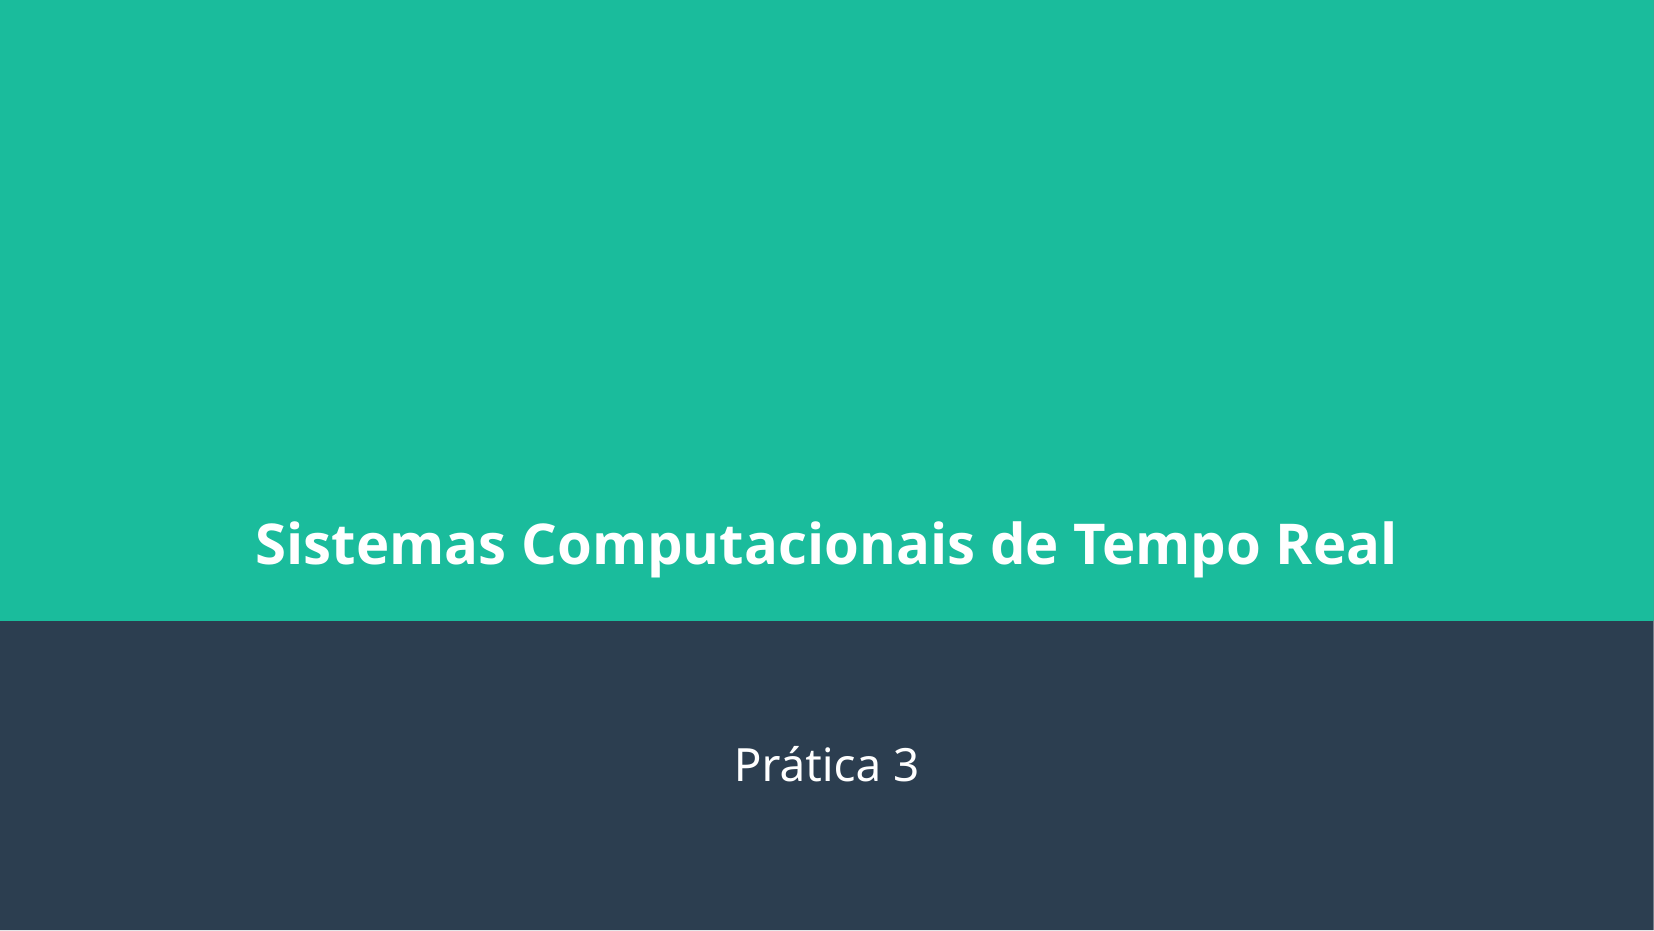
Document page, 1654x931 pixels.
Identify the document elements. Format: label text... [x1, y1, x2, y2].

title Sistemas Computacionais de Tempo Real [59, 465, 1595, 583]
subtitle Prática 3 [59, 642, 1595, 886]
